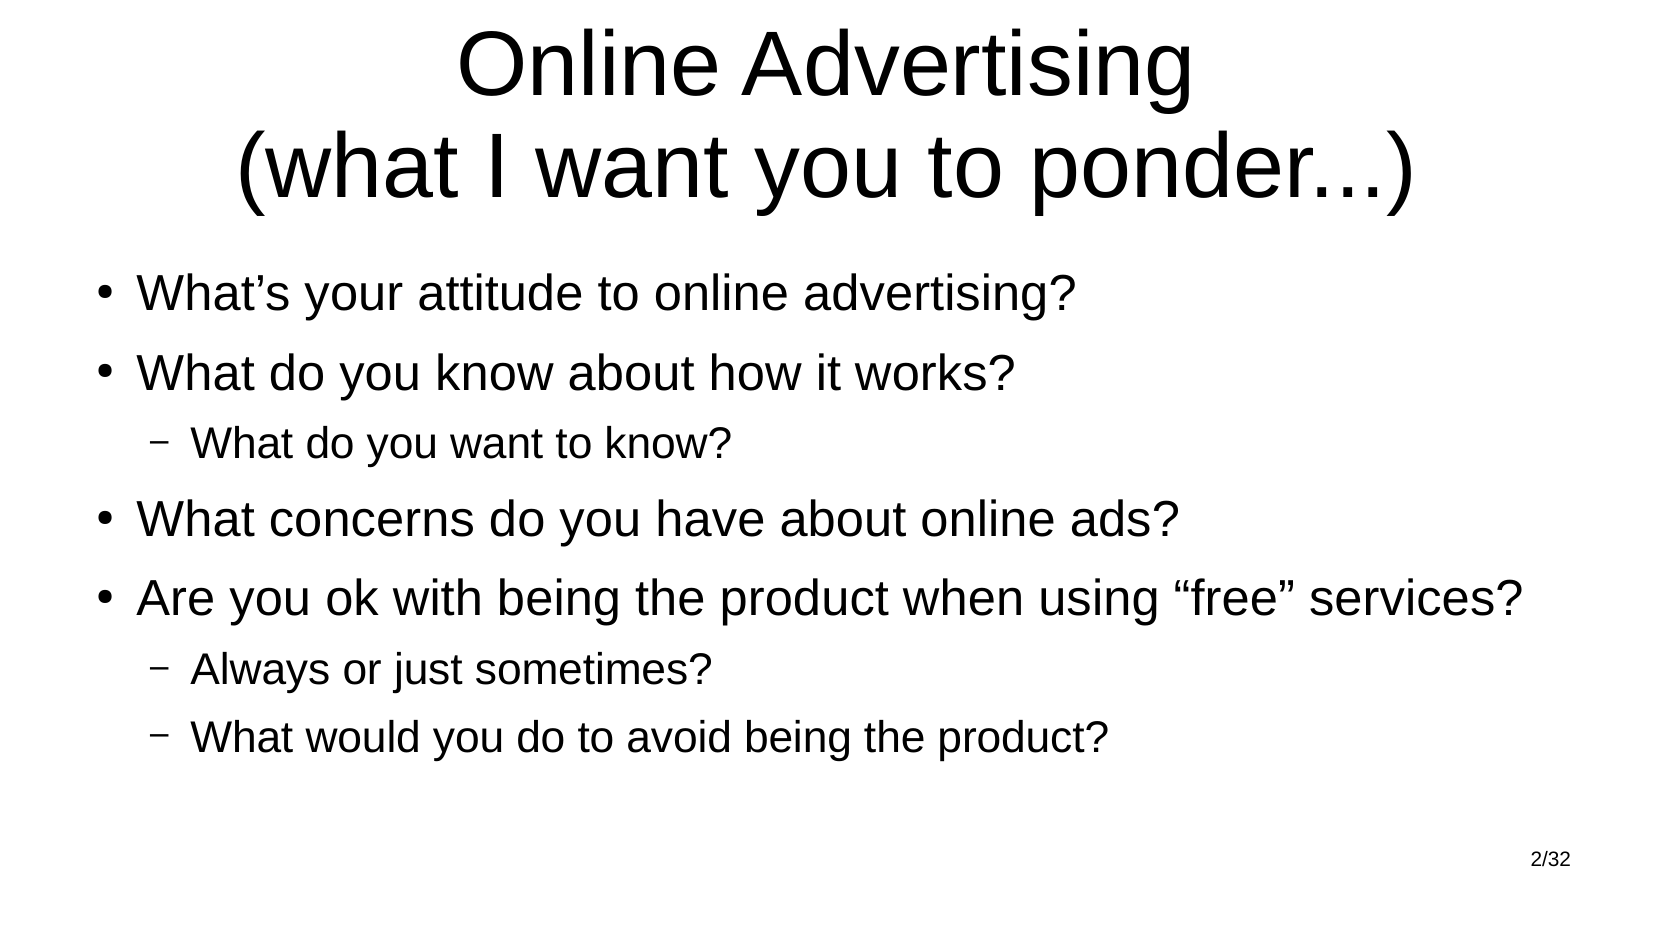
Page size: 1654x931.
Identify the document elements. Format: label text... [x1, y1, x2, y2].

list What’s your attitude to online advertising? What do you know about how it works? What do you want to know? What concerns do you have about online ads? Are you ok with being the product when using “free” services? Always or just sometimes? What would you do to avoid being the product? [82, 264, 1571, 805]
title Online Advertising (what I want you to ponder...) [82, 12, 1571, 218]
